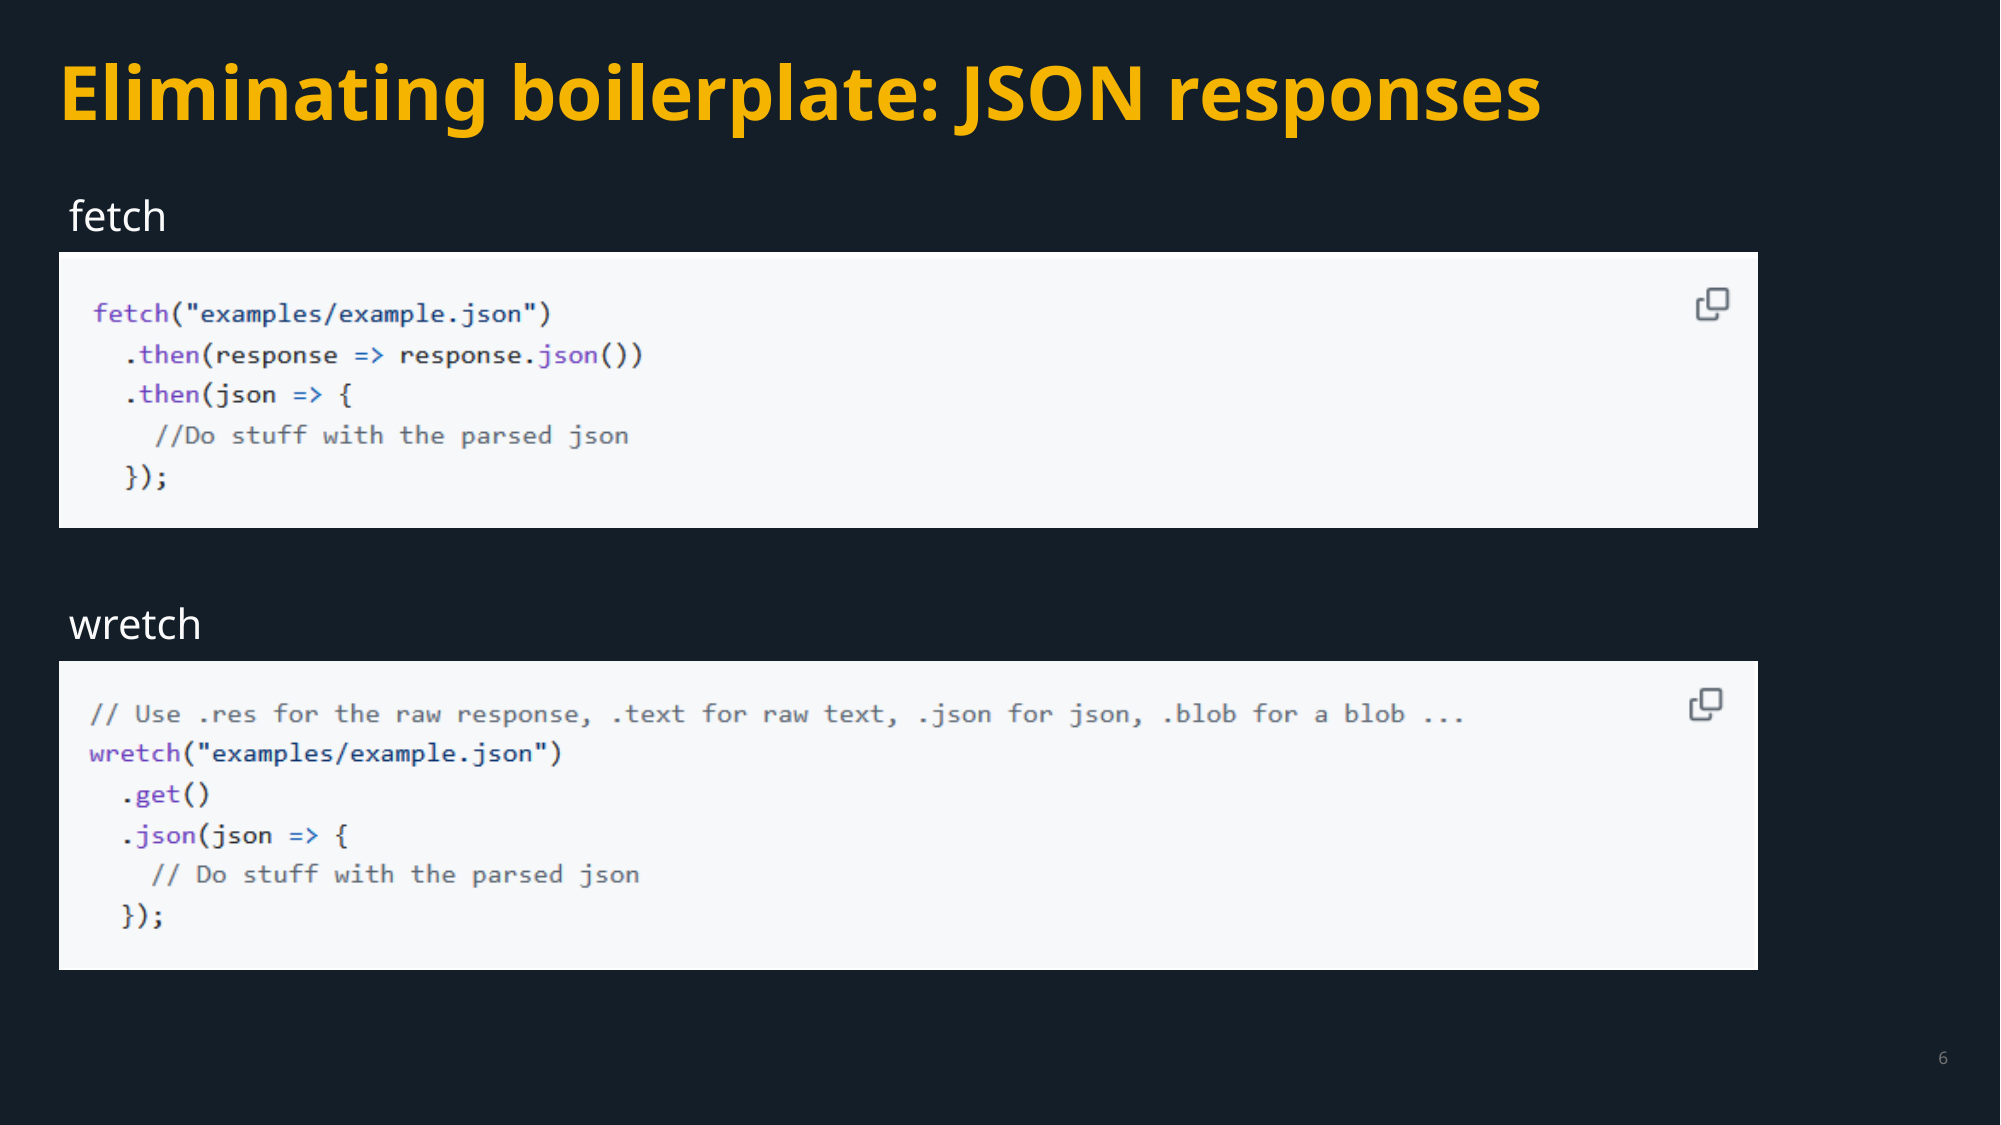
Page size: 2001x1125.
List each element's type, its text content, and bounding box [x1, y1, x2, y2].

text_box Eliminating boilerplate: JSON responses [59, 59, 1962, 205]
slide_number <number> [1827, 1047, 1948, 1072]
text_box wretch [59, 588, 1257, 659]
text_box fetch [59, 179, 1257, 250]
picture [59, 661, 1758, 970]
picture [59, 252, 1758, 528]
